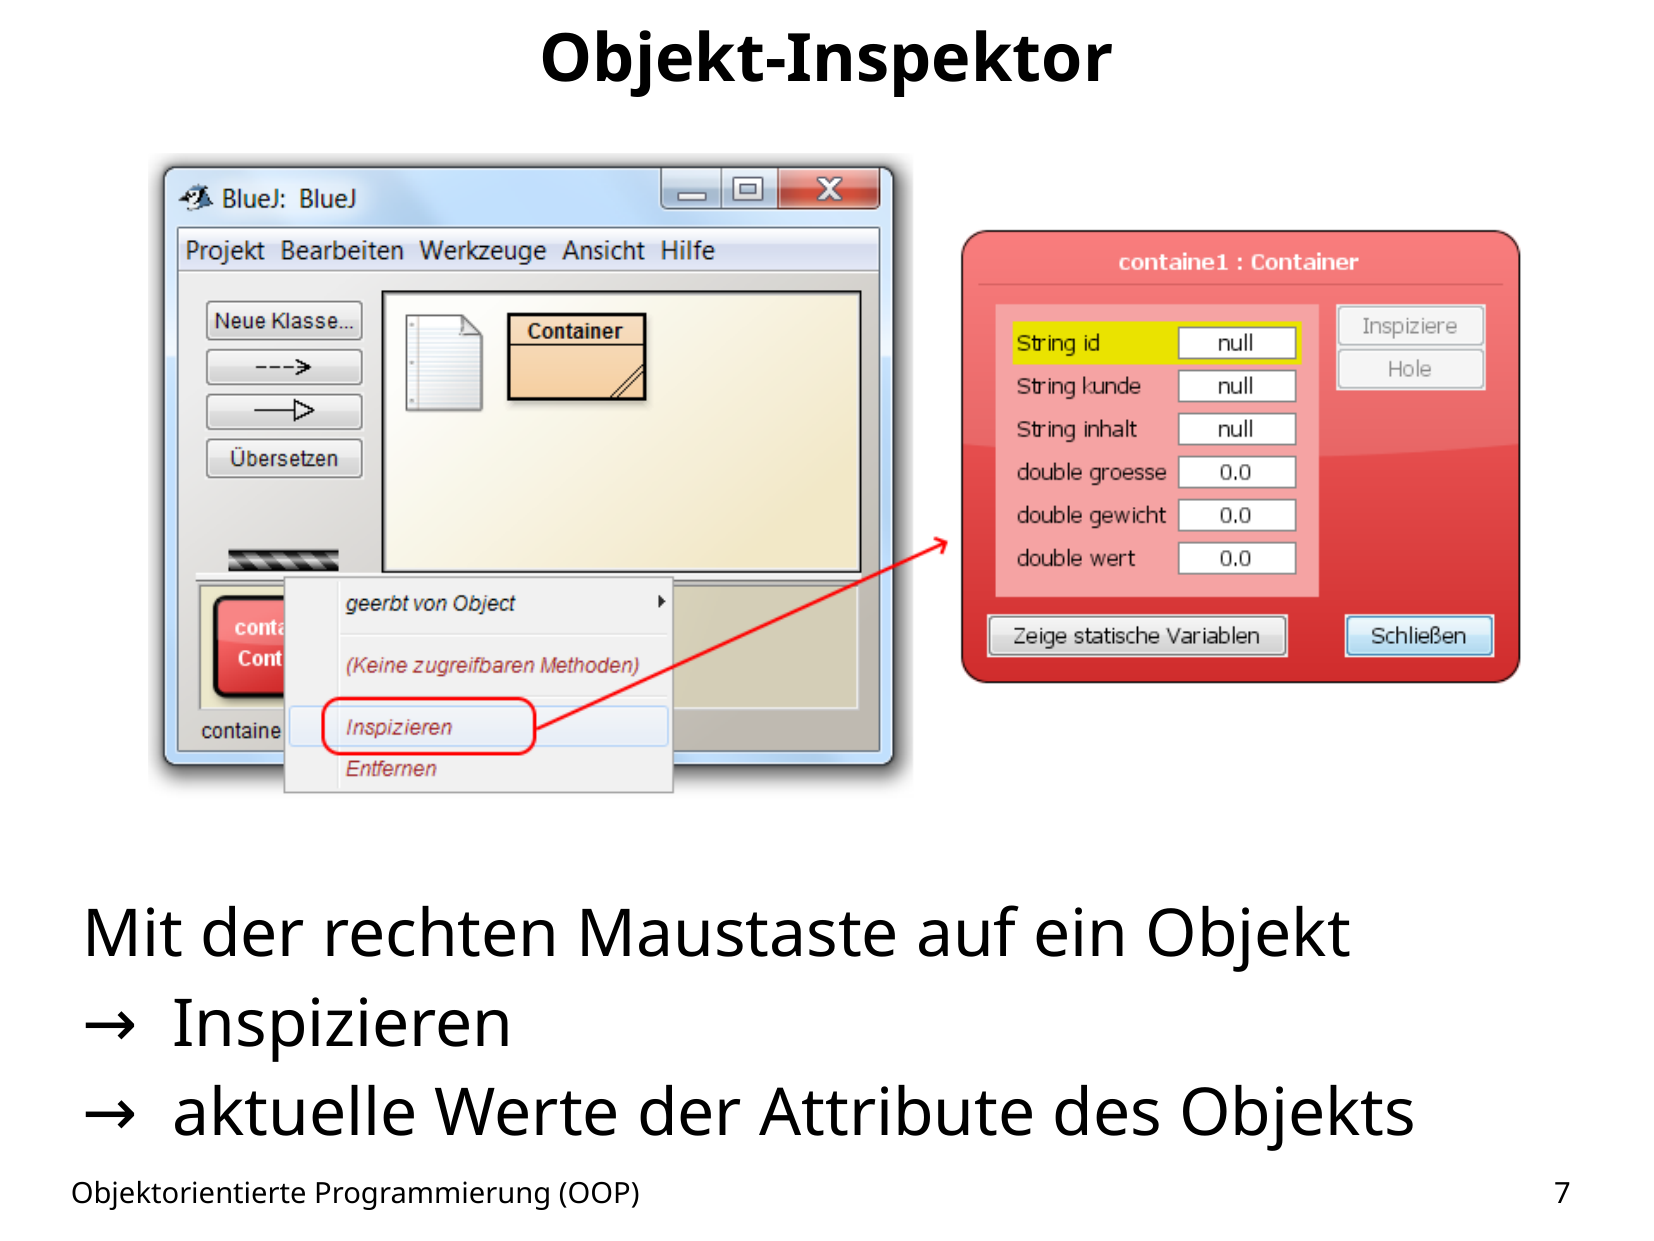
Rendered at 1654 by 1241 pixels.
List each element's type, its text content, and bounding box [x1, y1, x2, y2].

list Mit der rechten Maustaste auf ein Objekt → Inspizieren → aktuelle Werte der Attribute des Objekts [82, 885, 1571, 1158]
title Objekt-Inspektor [0, 5, 1654, 107]
picture [148, 153, 1524, 804]
